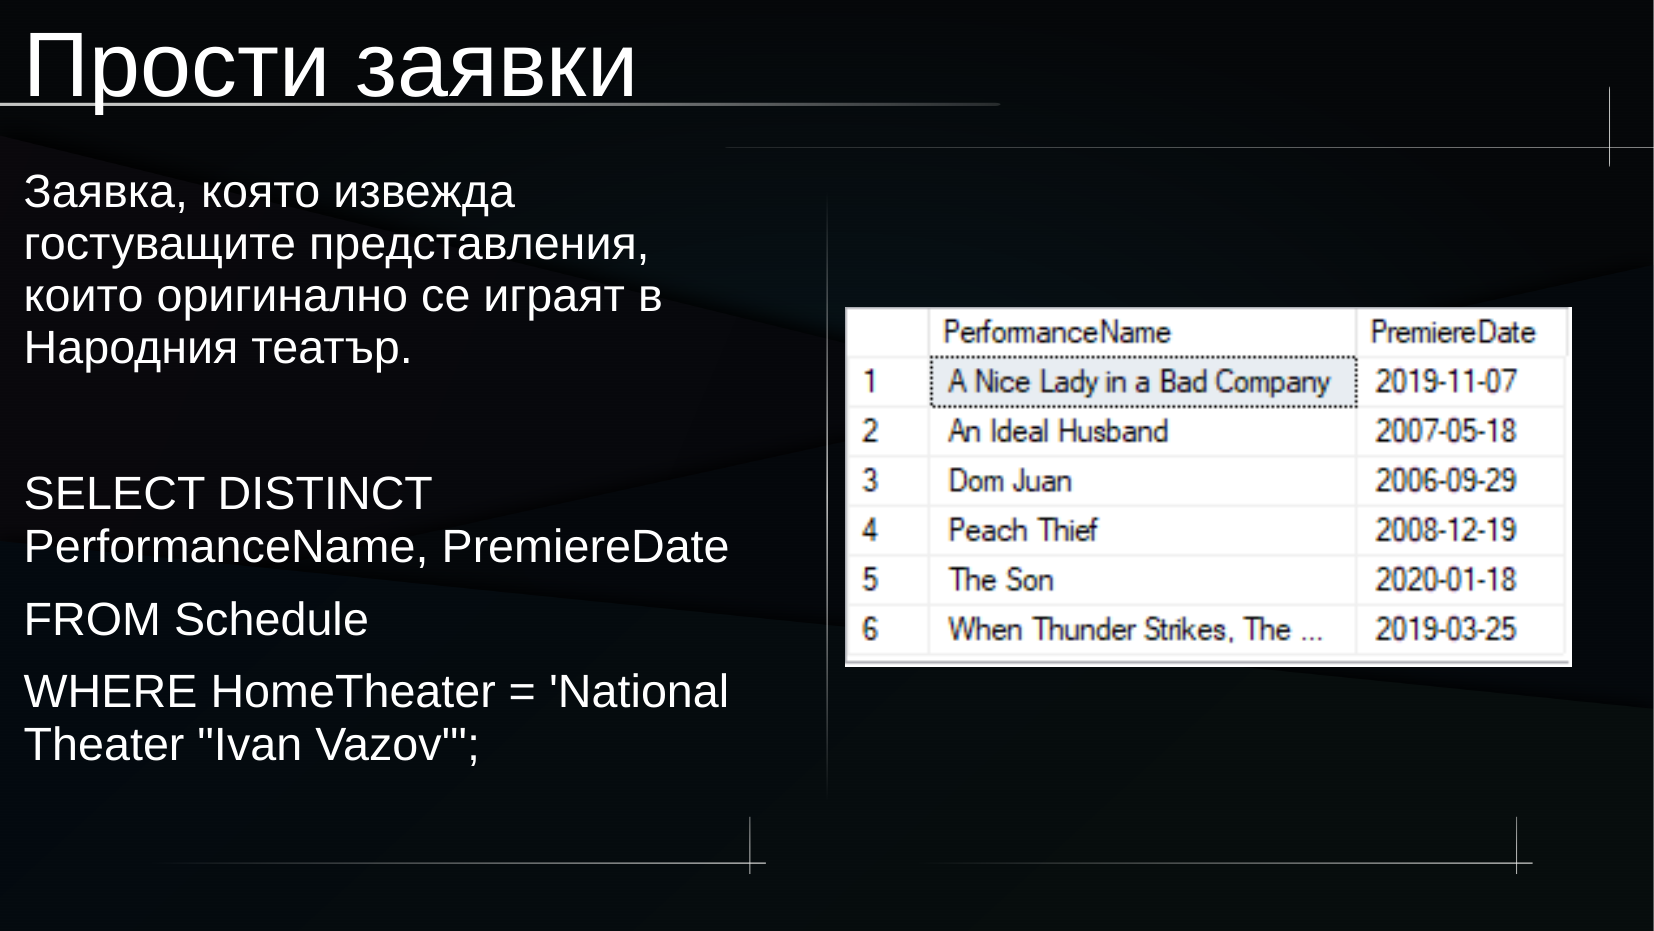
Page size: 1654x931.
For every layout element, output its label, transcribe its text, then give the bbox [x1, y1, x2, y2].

list Заявка, която извежда гостуващите представления, които оригинално се играят в Народния театър. SELECT DISTINCT PerformanceName, PremiereDate FROM Schedule WHERE HomeTheater = 'National Theater "Ivan Vazov"'; [23, 165, 751, 811]
picture [0, 0, 1654, 931]
title Прости заявки [23, 11, 1589, 119]
